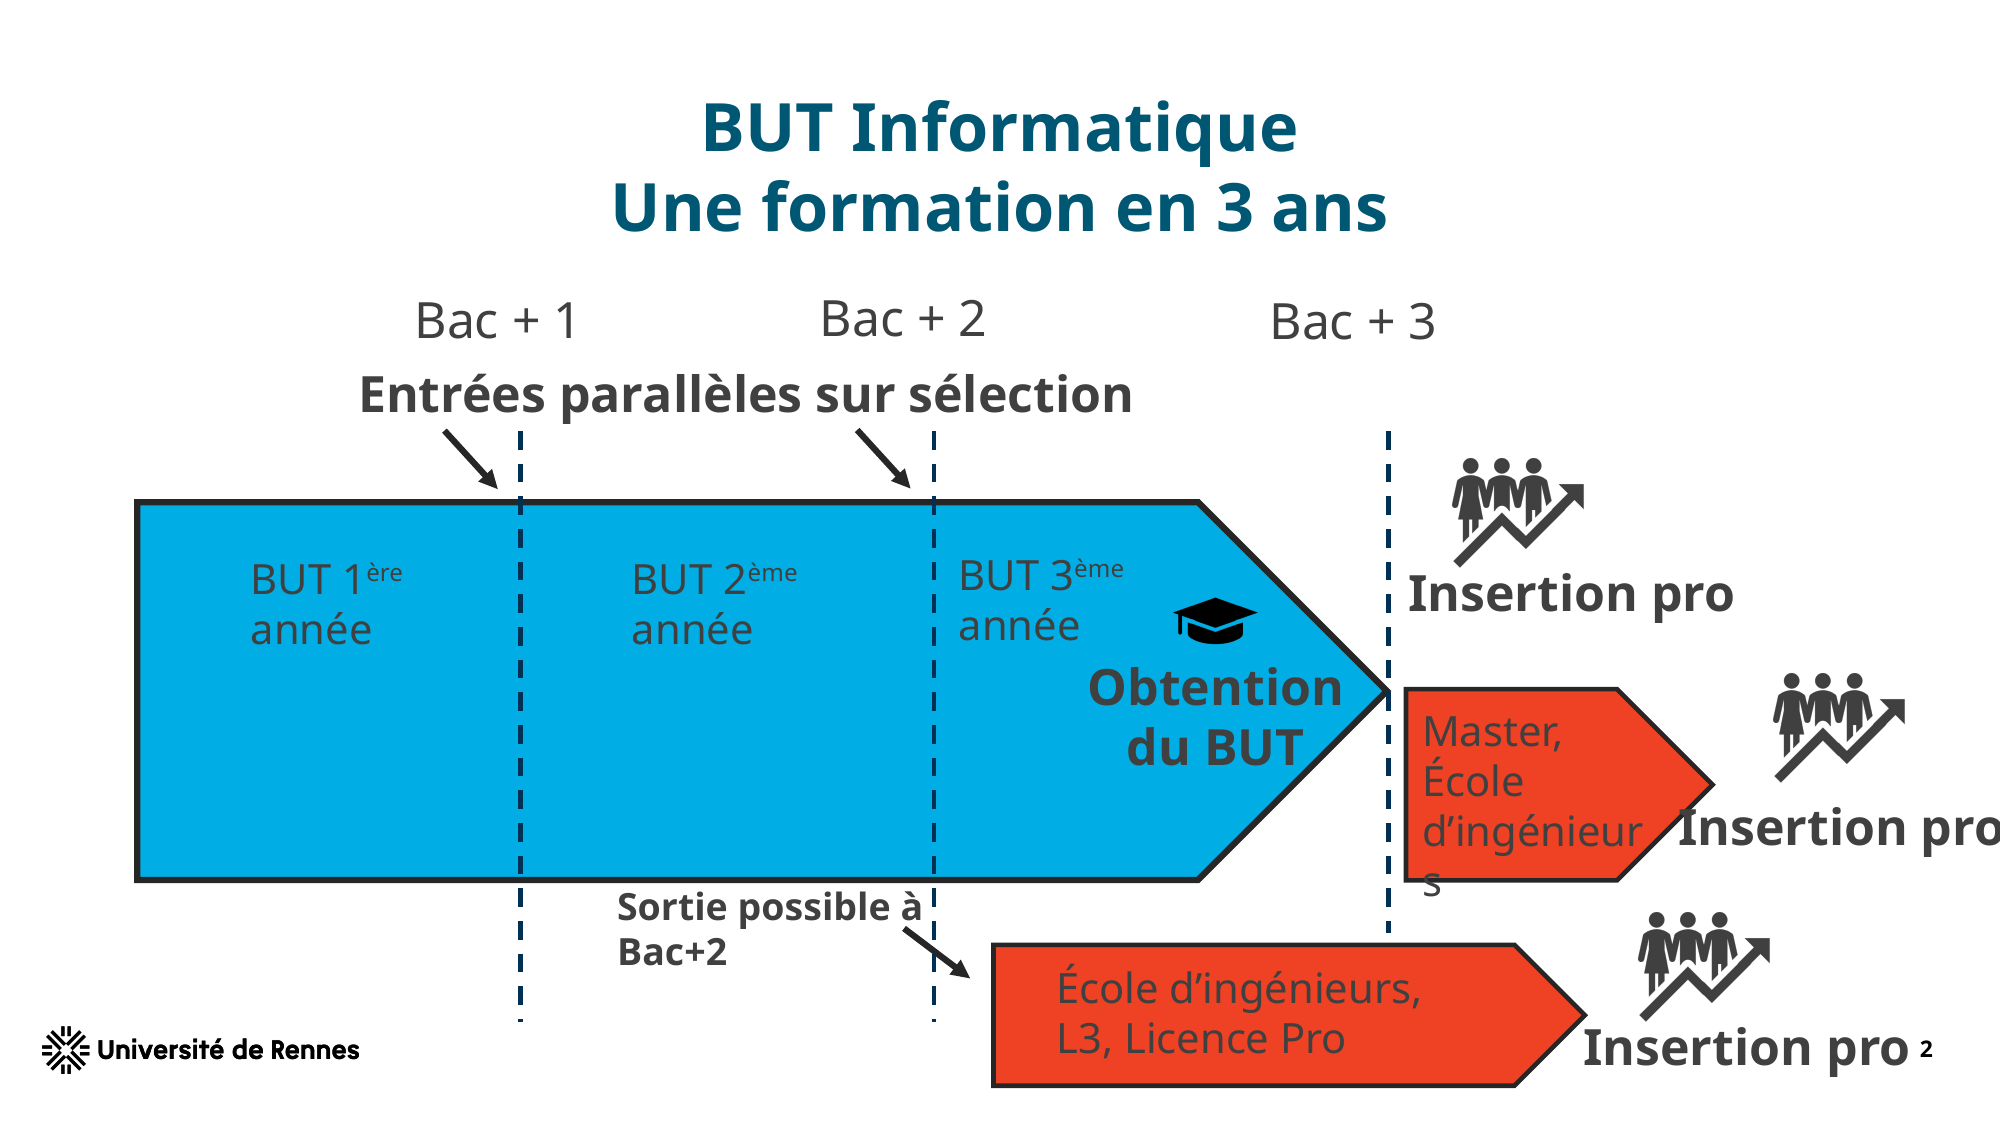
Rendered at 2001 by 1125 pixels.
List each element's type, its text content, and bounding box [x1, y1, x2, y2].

text_box [137, 502, 1343, 880]
text_box Bac + 3 [1254, 281, 1510, 357]
text_box BUT 1ère année [235, 545, 491, 661]
text_box École d’ingénieurs, L3, Licence Pro [1041, 954, 1501, 1070]
text_box [1665, 737, 1713, 787]
picture [1763, 649, 1914, 787]
text_box BUT 2ème année [617, 545, 873, 661]
text_box Sortie possible à Bac+2 [602, 875, 961, 981]
text_box Bac + 1 [399, 281, 655, 354]
text_box [1405, 689, 1625, 881]
text_box Obtention du BUT [1066, 647, 1366, 783]
picture [1178, 599, 1253, 632]
picture [1189, 625, 1242, 643]
text_box BUT 3ème année [943, 541, 1199, 657]
text_box Master, École d’ingénieurs [1407, 697, 1665, 912]
text_box BUT Informatique Une formation en 3 ans [468, 77, 1531, 253]
text_box Bac + 2 [805, 279, 1061, 354]
picture [1628, 888, 1779, 1007]
picture [1442, 434, 1593, 585]
text_box [1366, 670, 1387, 712]
text_box Entrées parallèles sur sélection [343, 354, 1321, 430]
text_box [993, 944, 1577, 1086]
picture [42, 1026, 359, 1074]
text_box Insertion pro [1393, 553, 2000, 629]
text_box Insertion pro [1568, 1007, 2000, 1083]
text_box Insertion pro [1661, 787, 2000, 863]
